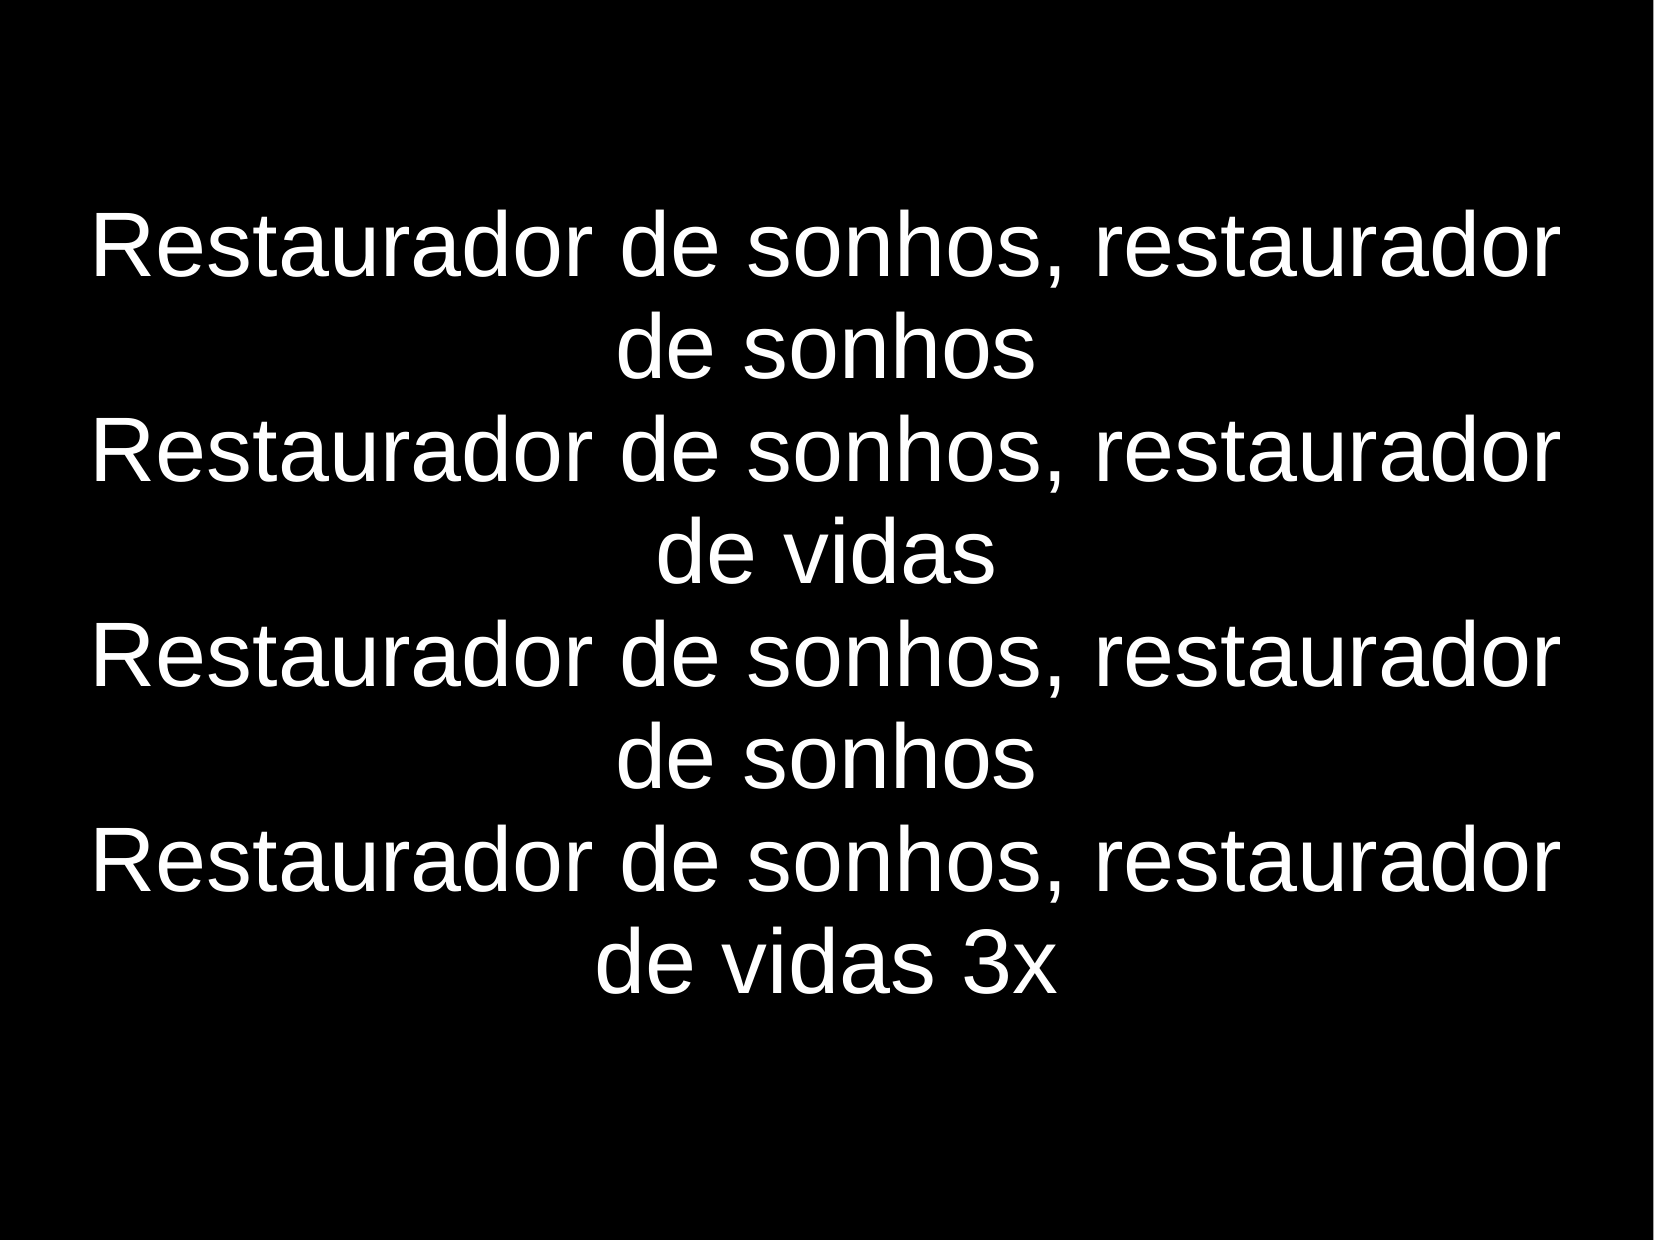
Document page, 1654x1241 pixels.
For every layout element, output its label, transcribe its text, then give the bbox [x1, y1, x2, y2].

subtitle Restaurador de sonhos, restaurador de sonhos Restaurador de sonhos, restaurador de vidas Restaurador de sonhos, restaurador de sonhos Restaurador de sonhos, restaurador de vidas 3x [59, 49, 1595, 1158]
